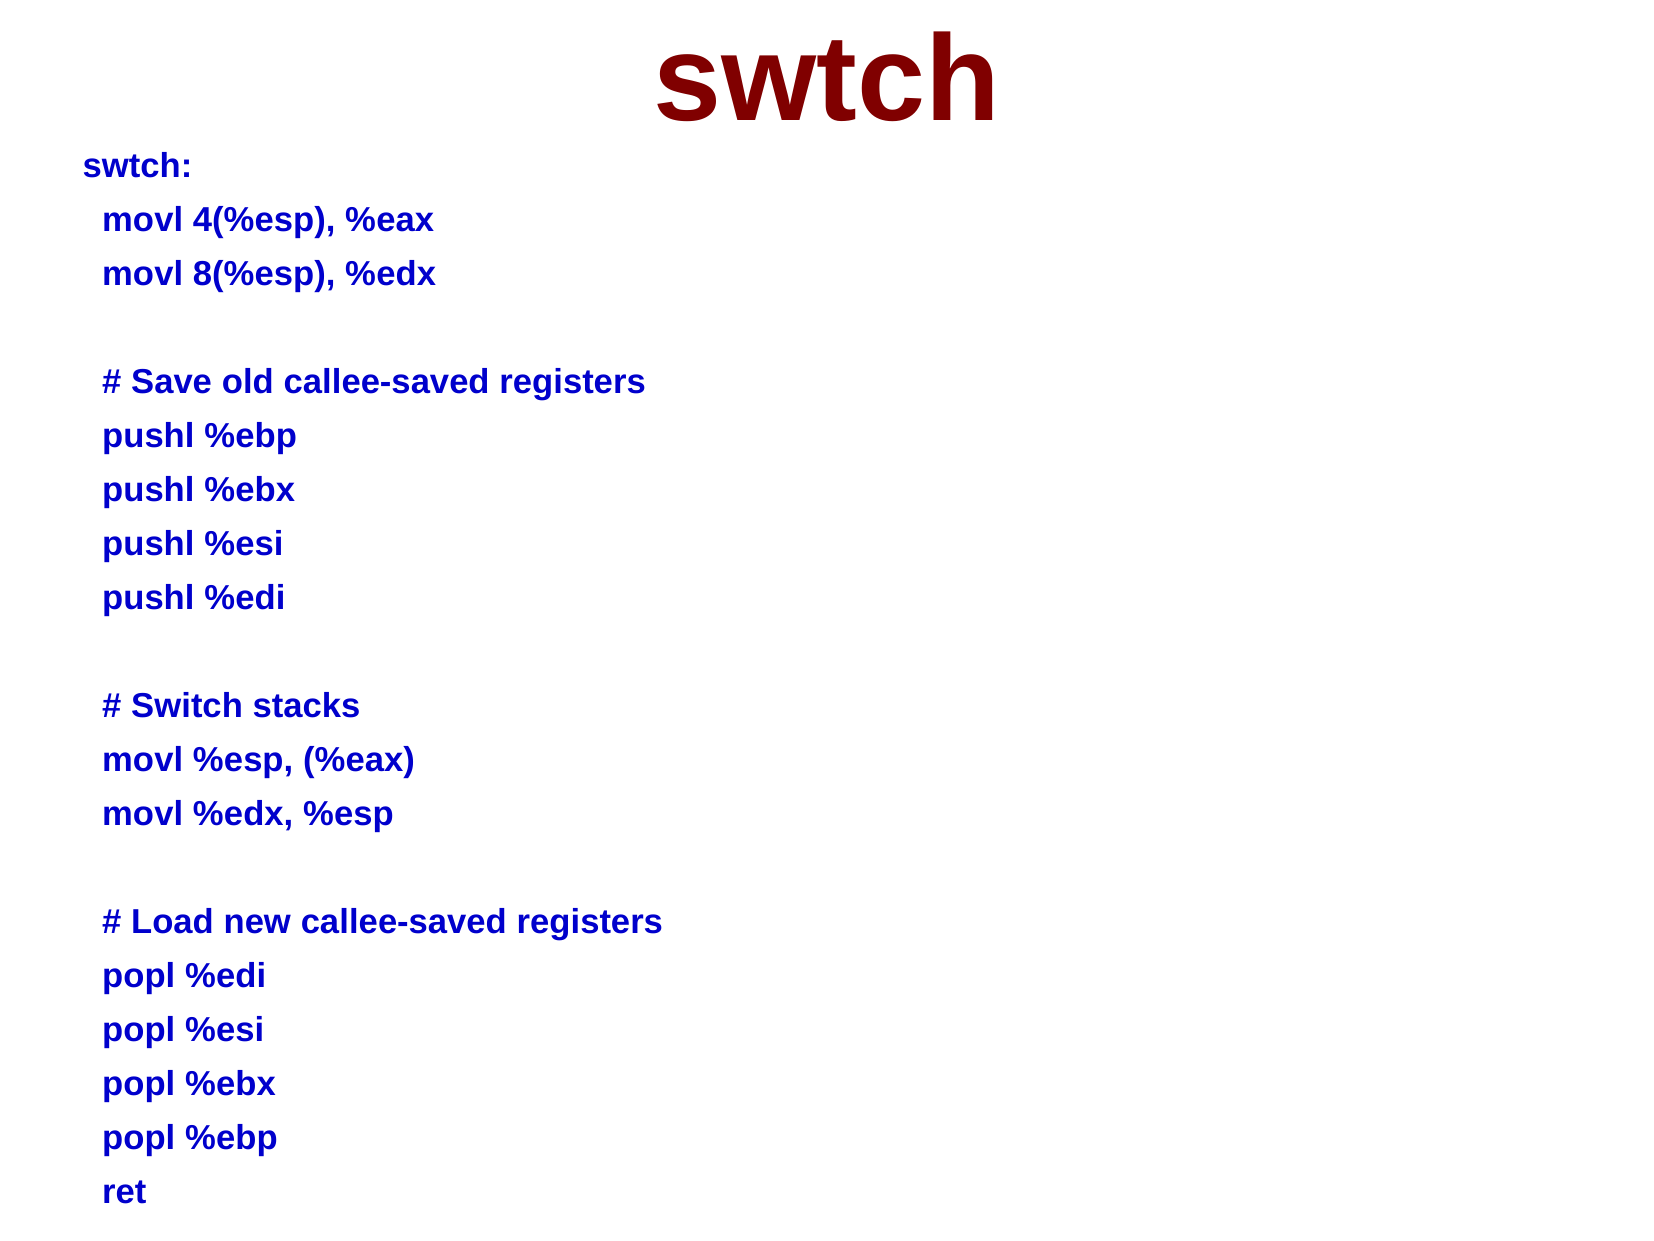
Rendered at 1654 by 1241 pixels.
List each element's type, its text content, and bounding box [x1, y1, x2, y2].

list swtch: movl 4(%esp), %eax movl 8(%esp), %edx # Save old callee-saved registers pushl %ebp pushl %ebx pushl %esi pushl %edi # Switch stacks movl %esp, (%eax) movl %edx, %esp # Load new callee-saved registers popl %edi popl %esi popl %ebx popl %ebp ret [82, 146, 1571, 1217]
title swtch [82, 9, 1571, 146]
